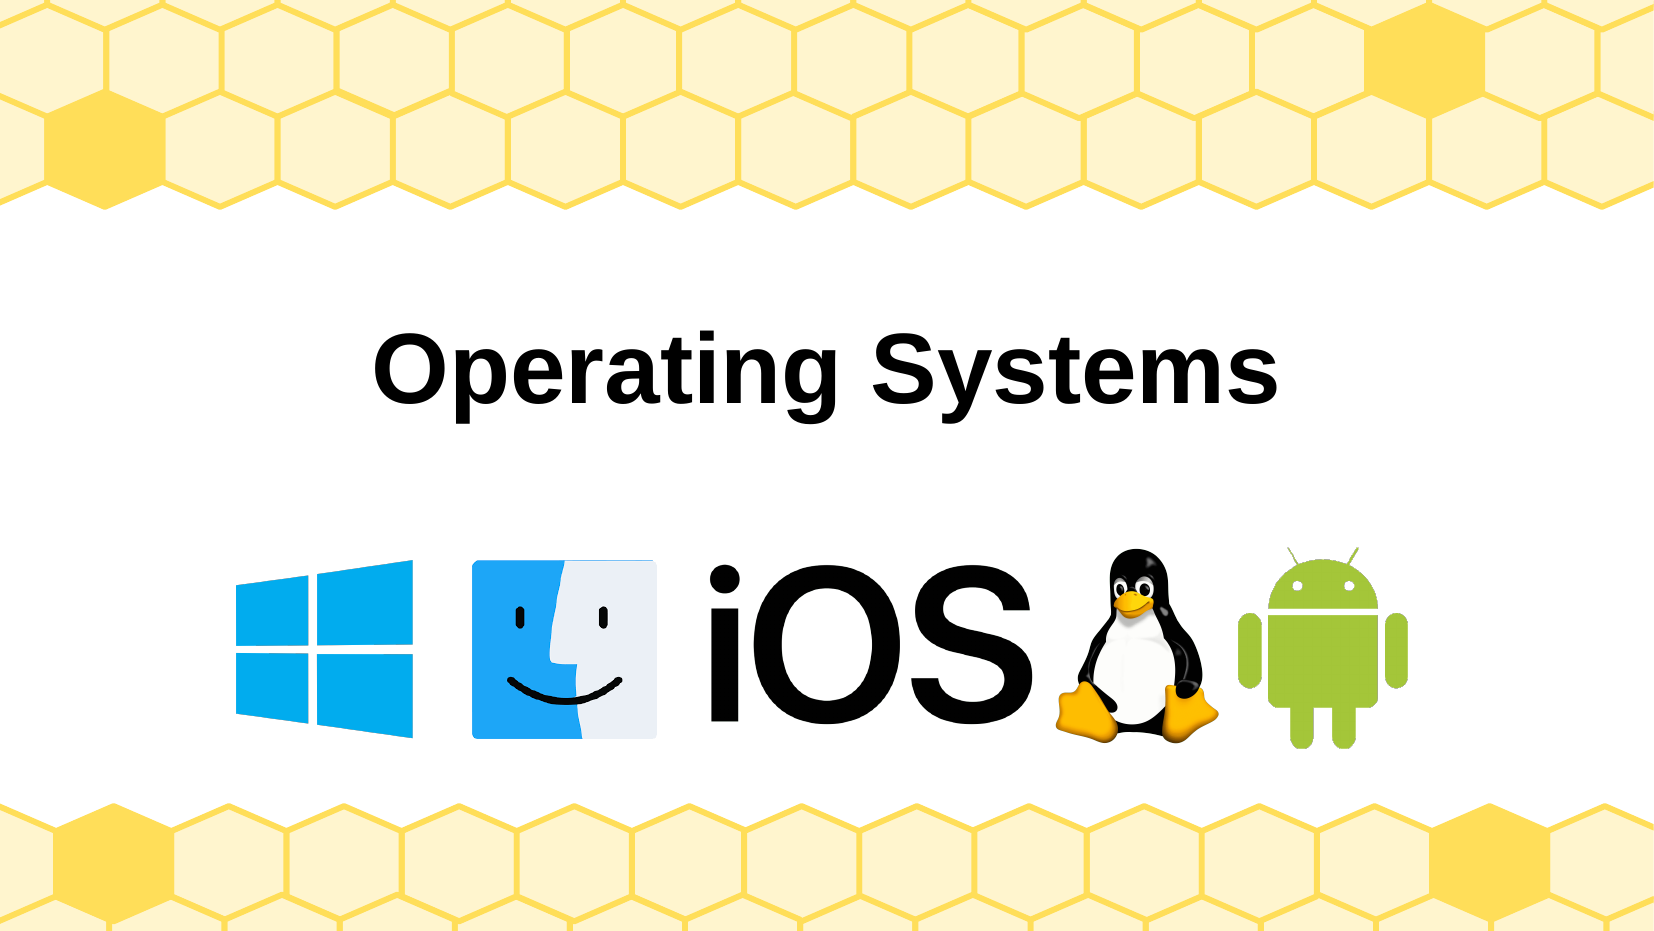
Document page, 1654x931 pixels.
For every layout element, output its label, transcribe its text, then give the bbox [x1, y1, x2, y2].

picture [236, 560, 414, 739]
picture [472, 560, 657, 739]
title Operating Systems [88, 265, 1565, 473]
picture [708, 535, 1434, 759]
